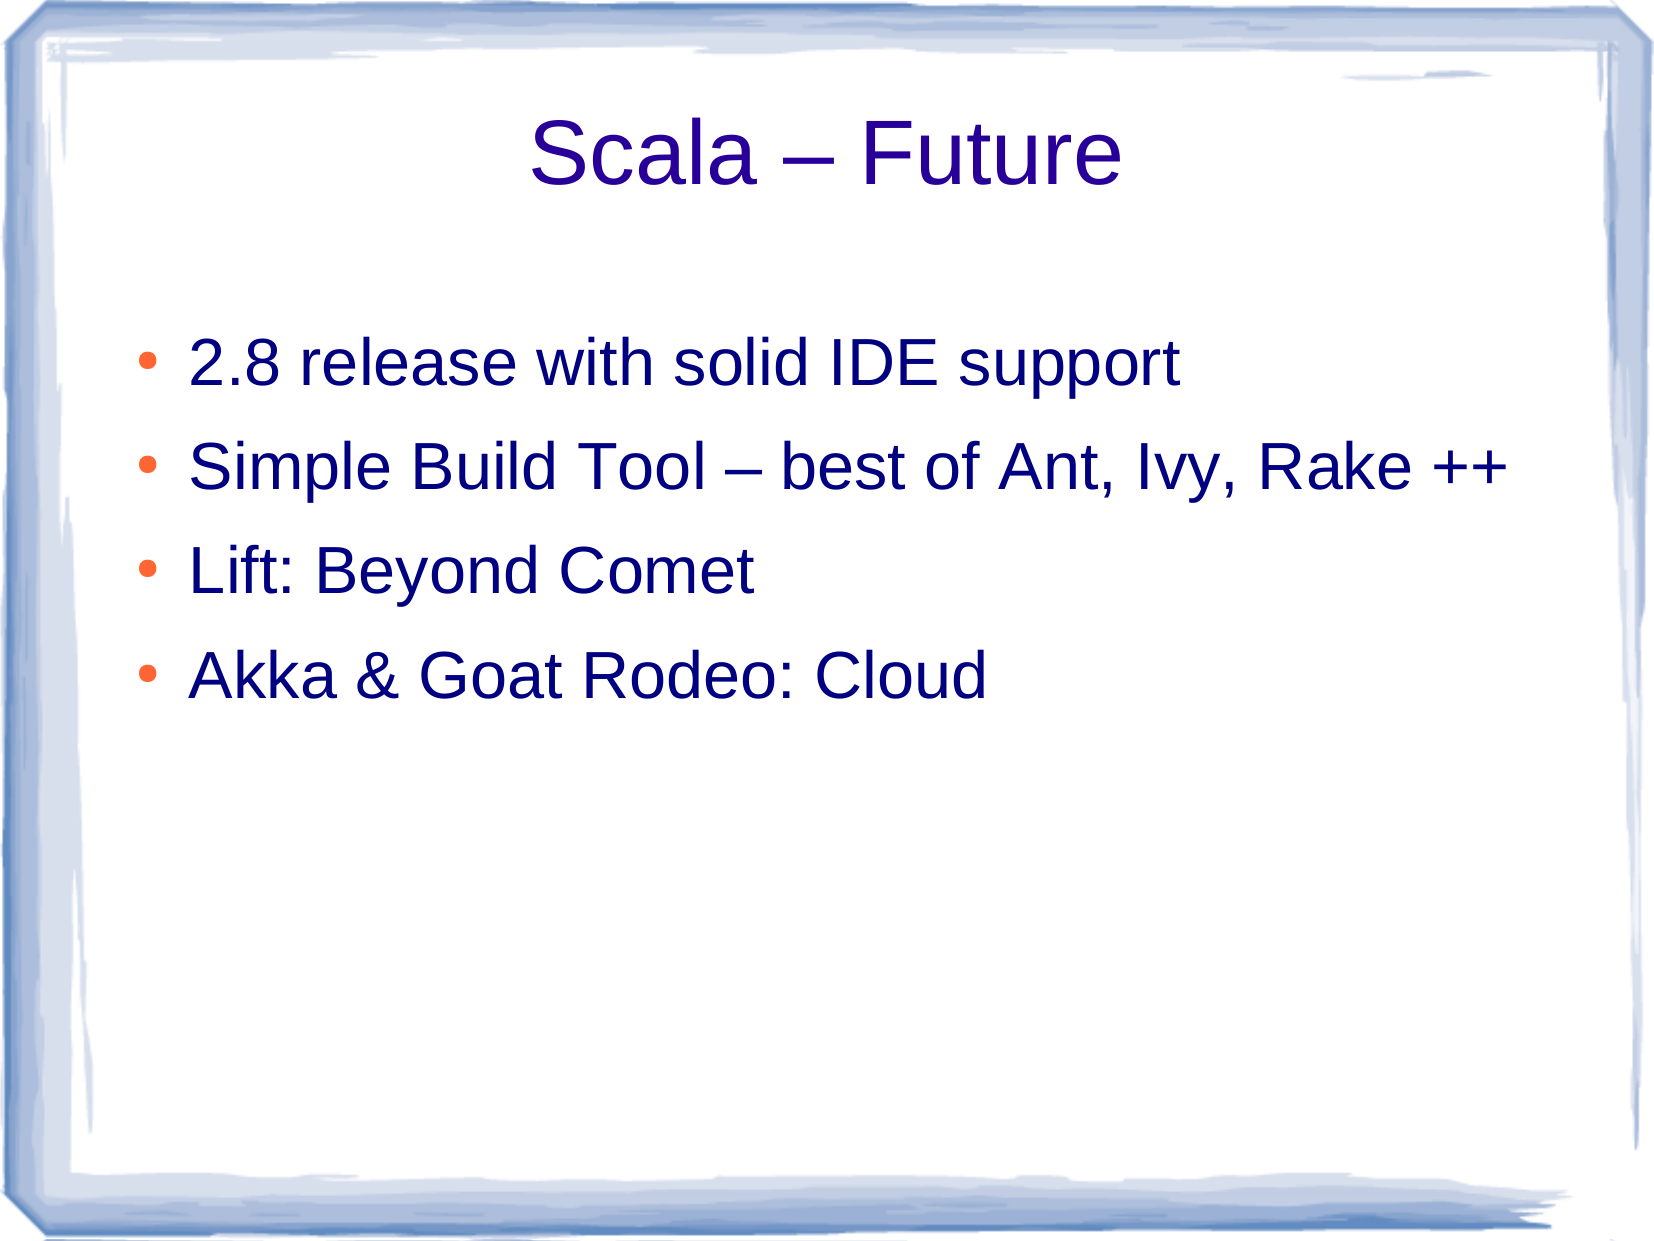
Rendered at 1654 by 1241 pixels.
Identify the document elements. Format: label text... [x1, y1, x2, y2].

title Scala – Future [82, 56, 1571, 250]
picture [0, 0, 1654, 1241]
list 2.8 release with solid IDE support Simple Build Tool – best of Ant, Ivy, Rake ++ Lift: Beyond Comet Akka & Goat Rodeo: Cloud [118, 324, 1571, 1129]
